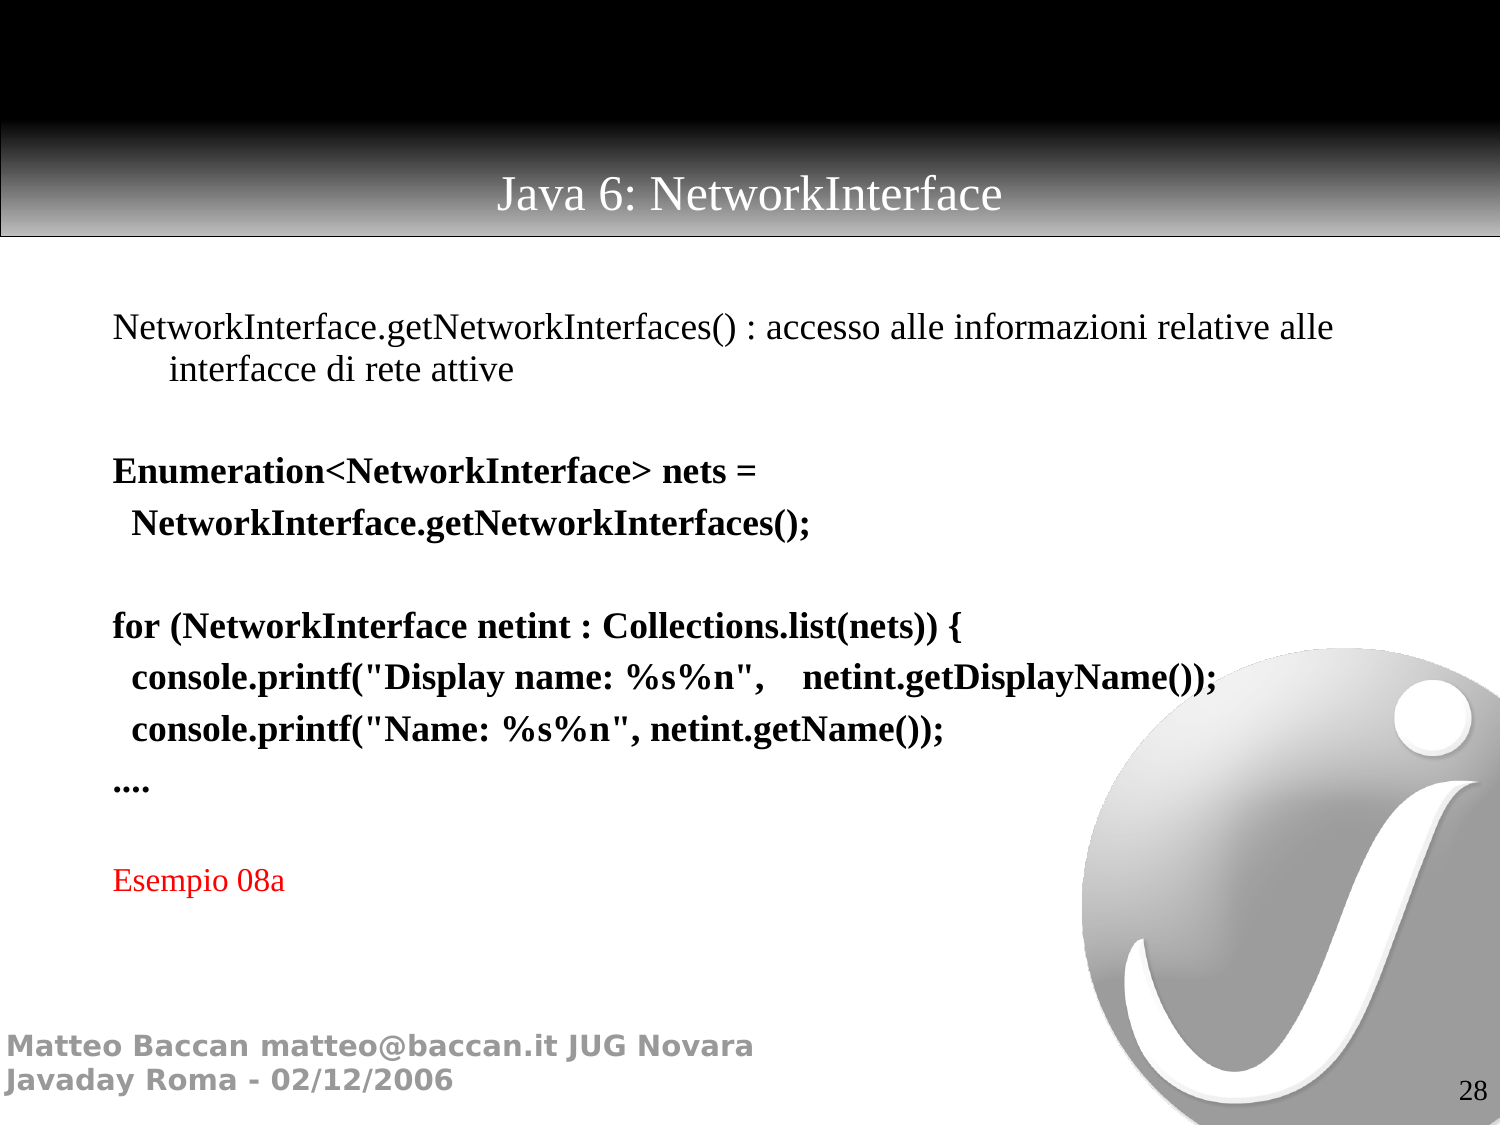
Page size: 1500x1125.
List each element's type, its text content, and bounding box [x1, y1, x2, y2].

list NetworkInterface.getNetworkInterfaces() : accesso alle informazioni relative alle interfacce di rete attive Enumeration<NetworkInterface> nets = NetworkInterface.getNetworkInterfaces(); for (NetworkInterface netint : Collections.list(nets)) { console.printf("Display name: %s%n", netint.getDisplayName()); console.printf("Name: %s%n", netint.getName()); .... Esempio 08a [112, 255, 1388, 1059]
title Java 6: NetworkInterface [112, 99, 1388, 255]
picture [1081, 648, 1500, 1125]
